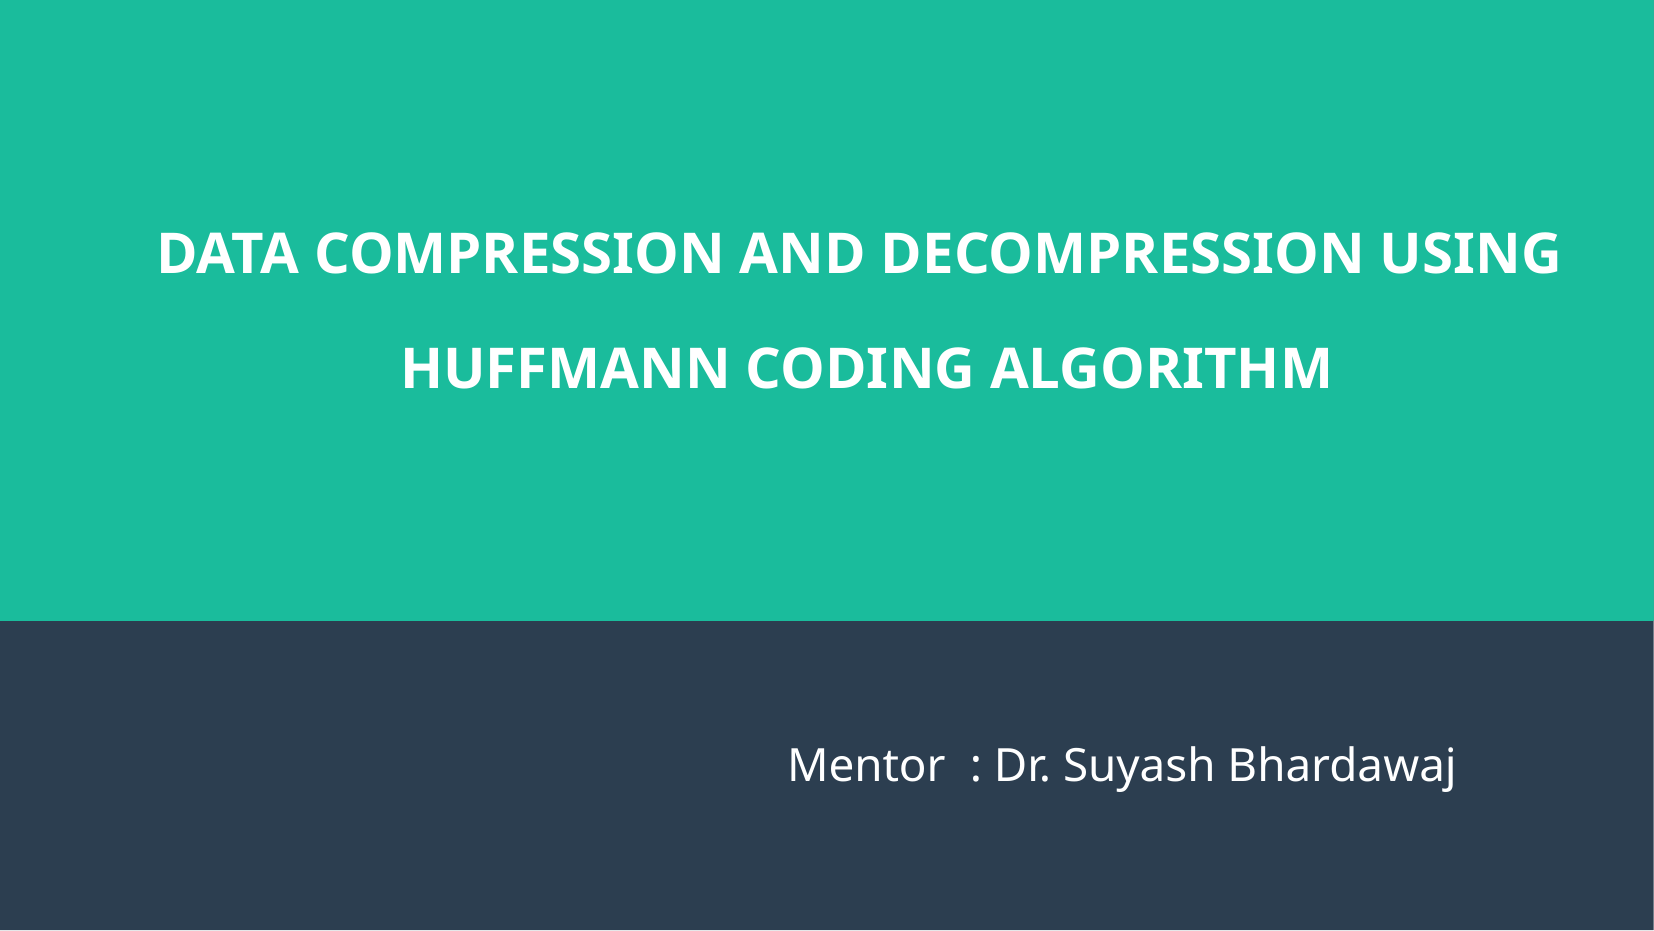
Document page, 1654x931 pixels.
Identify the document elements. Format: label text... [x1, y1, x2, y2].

title DATA COMPRESSION AND DECOMPRESSION USING HUFFMANN CODING ALGORITHM [98, 142, 1635, 437]
subtitle Mentor : Dr. Suyash Bhardawaj [59, 642, 1595, 886]
